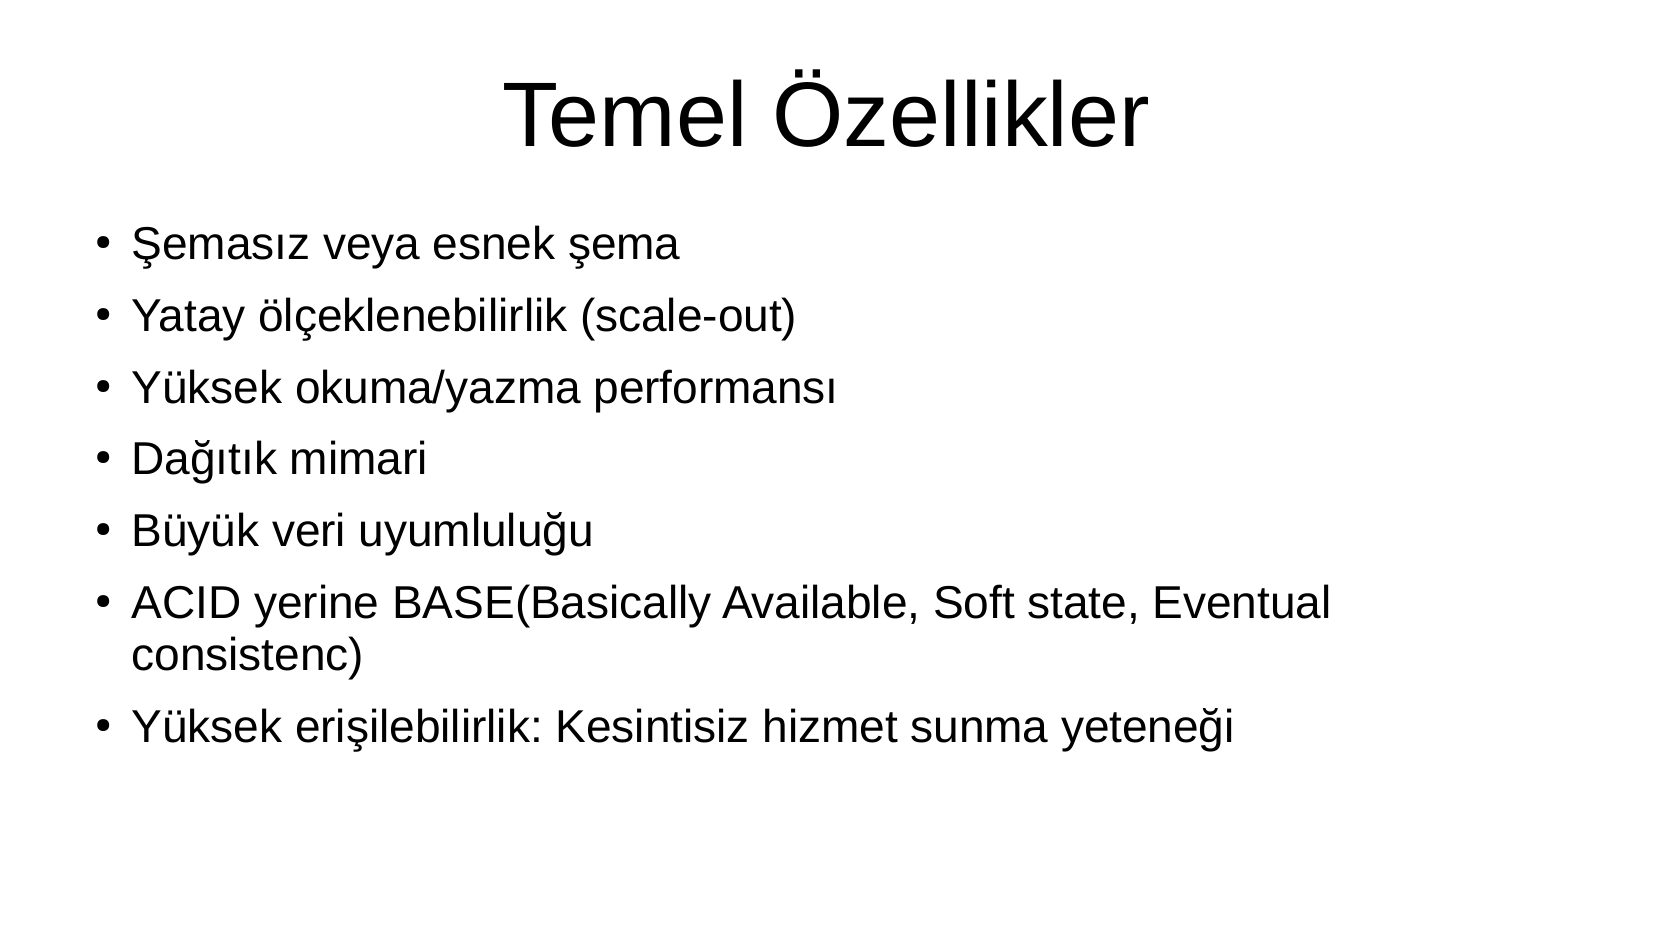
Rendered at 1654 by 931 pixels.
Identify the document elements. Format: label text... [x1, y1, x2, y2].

title Temel Özellikler [82, 37, 1571, 193]
list Şemasız veya esnek şema Yatay ölçeklenebilirlik (scale-out) Yüksek okuma/yazma performansı Dağıtık mimari Büyük veri uyumluluğu ACID yerine BASE(Basically Available, Soft state, Eventual consistenc) Yüksek erişilebilirlik: Kesintisiz hizmet sunma yeteneği [82, 217, 1571, 758]
